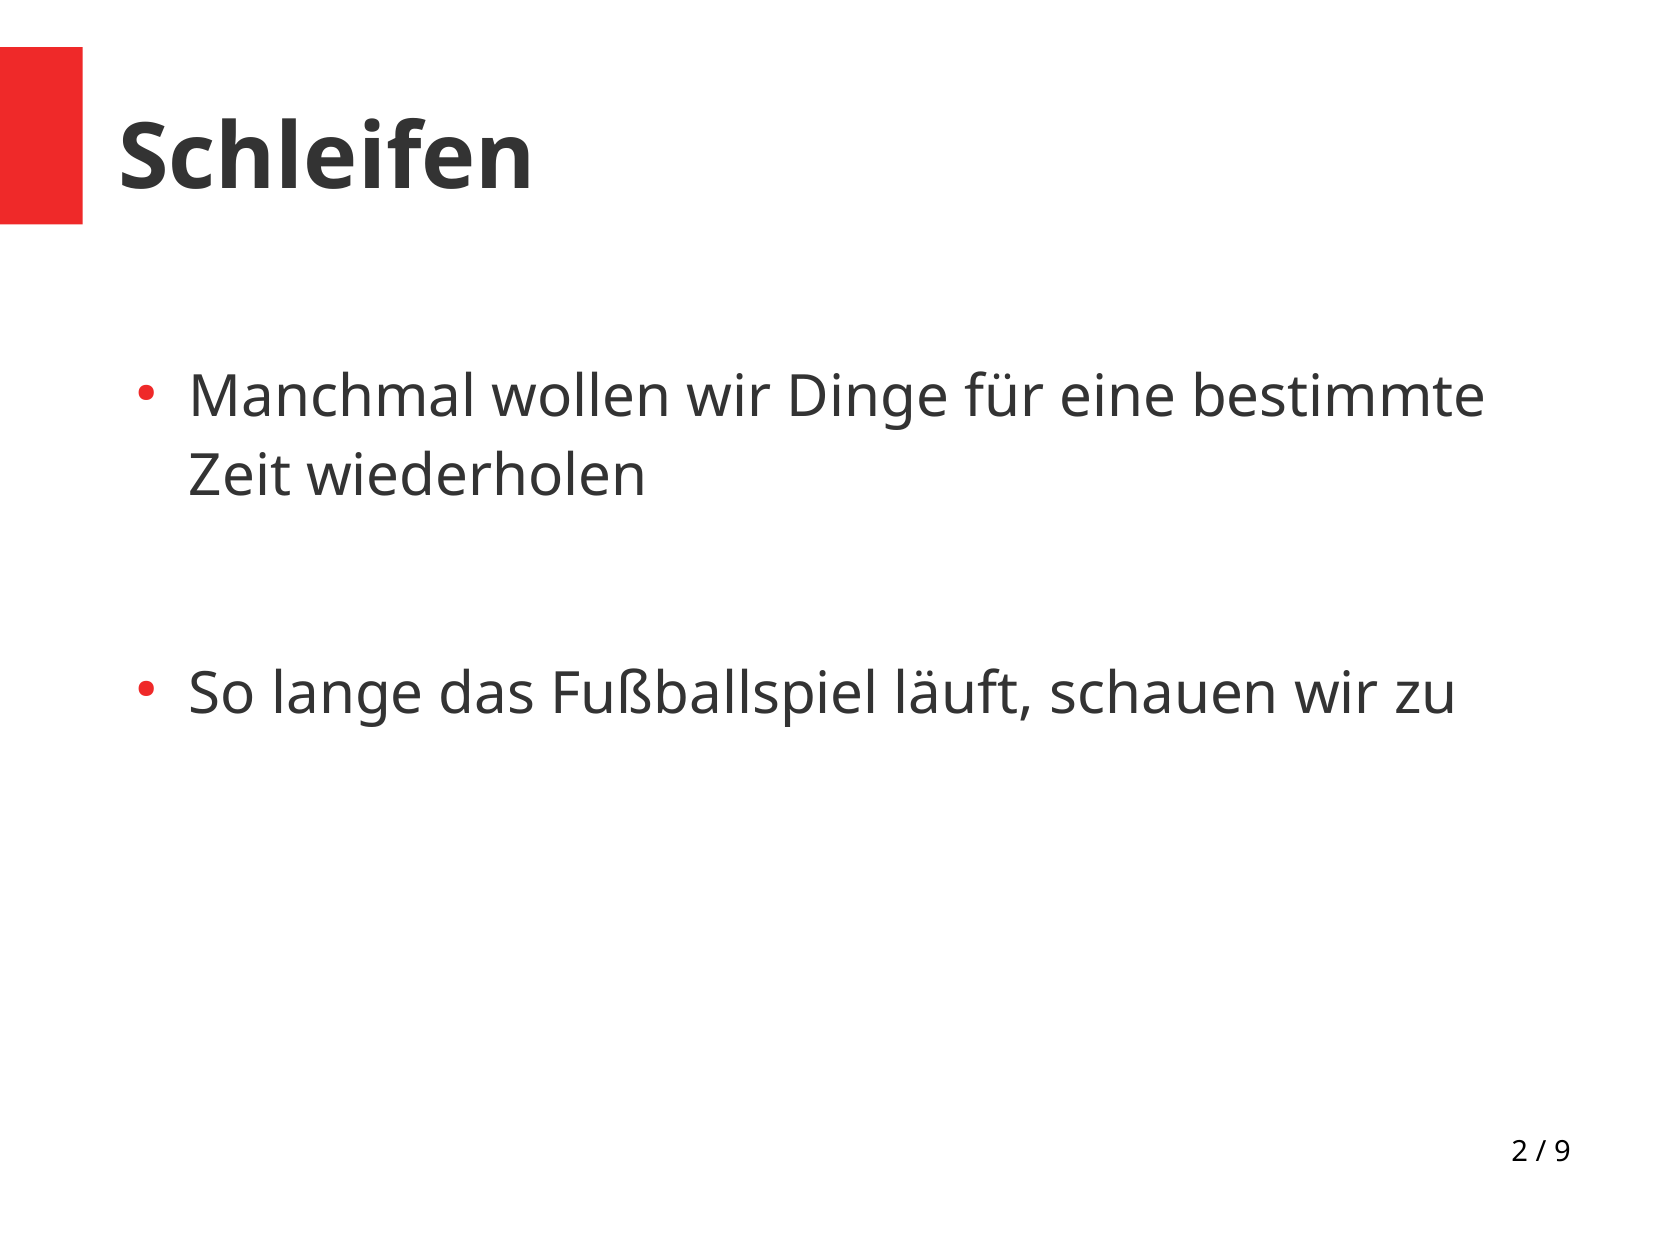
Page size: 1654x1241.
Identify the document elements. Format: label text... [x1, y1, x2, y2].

title Schleifen [118, 49, 1571, 257]
list Manchmal wollen wir Dinge für eine bestimmte Zeit wiederholen So lange das Fußballspiel läuft, schauen wir zu [118, 354, 1536, 1074]
